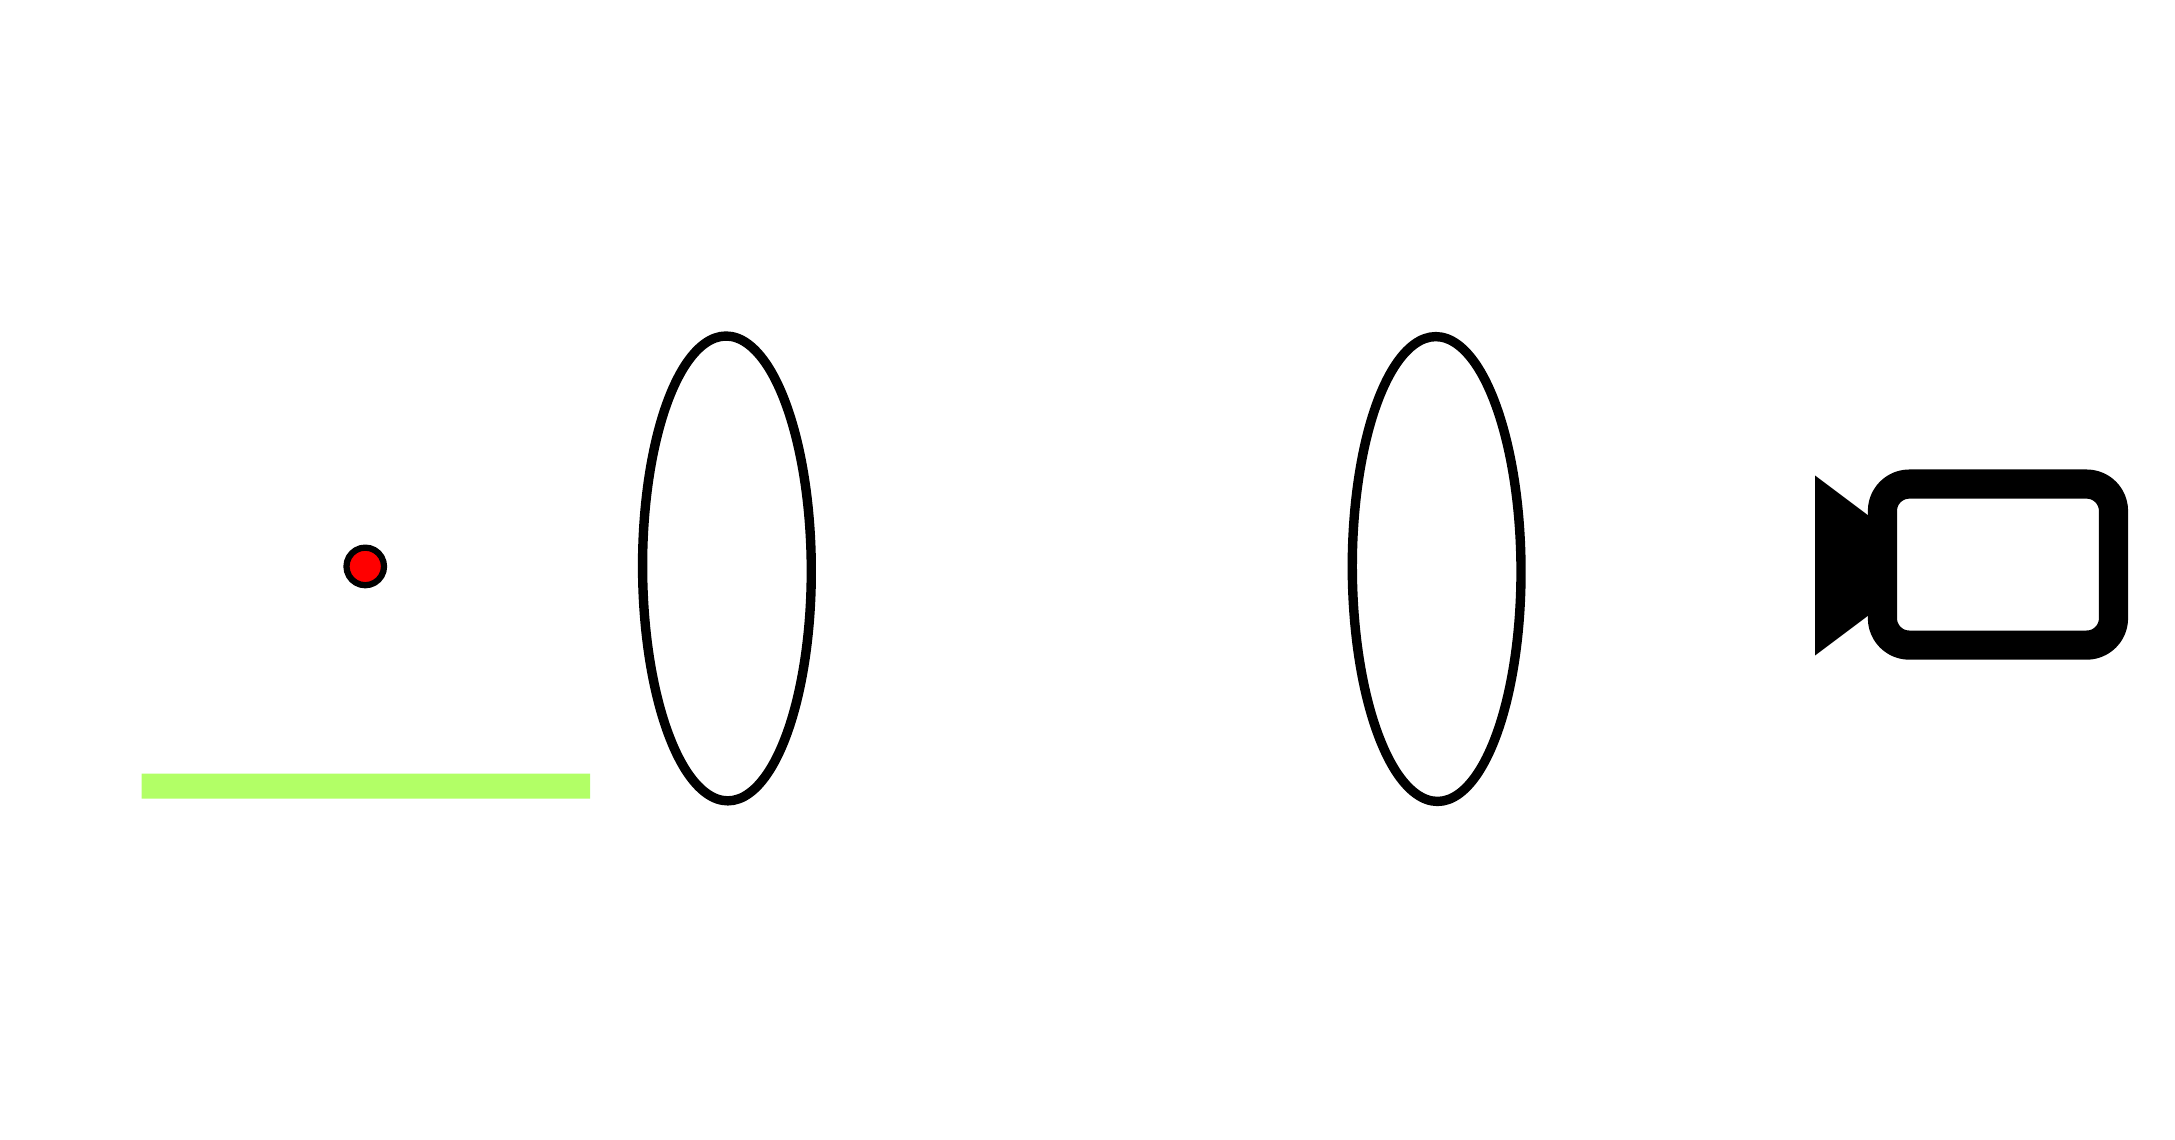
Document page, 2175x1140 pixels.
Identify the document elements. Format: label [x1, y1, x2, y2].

text_box [1352, 336, 1522, 802]
text_box [642, 336, 812, 801]
text_box [346, 547, 385, 586]
text_box [1882, 484, 2114, 646]
text_box [1815, 475, 1876, 656]
